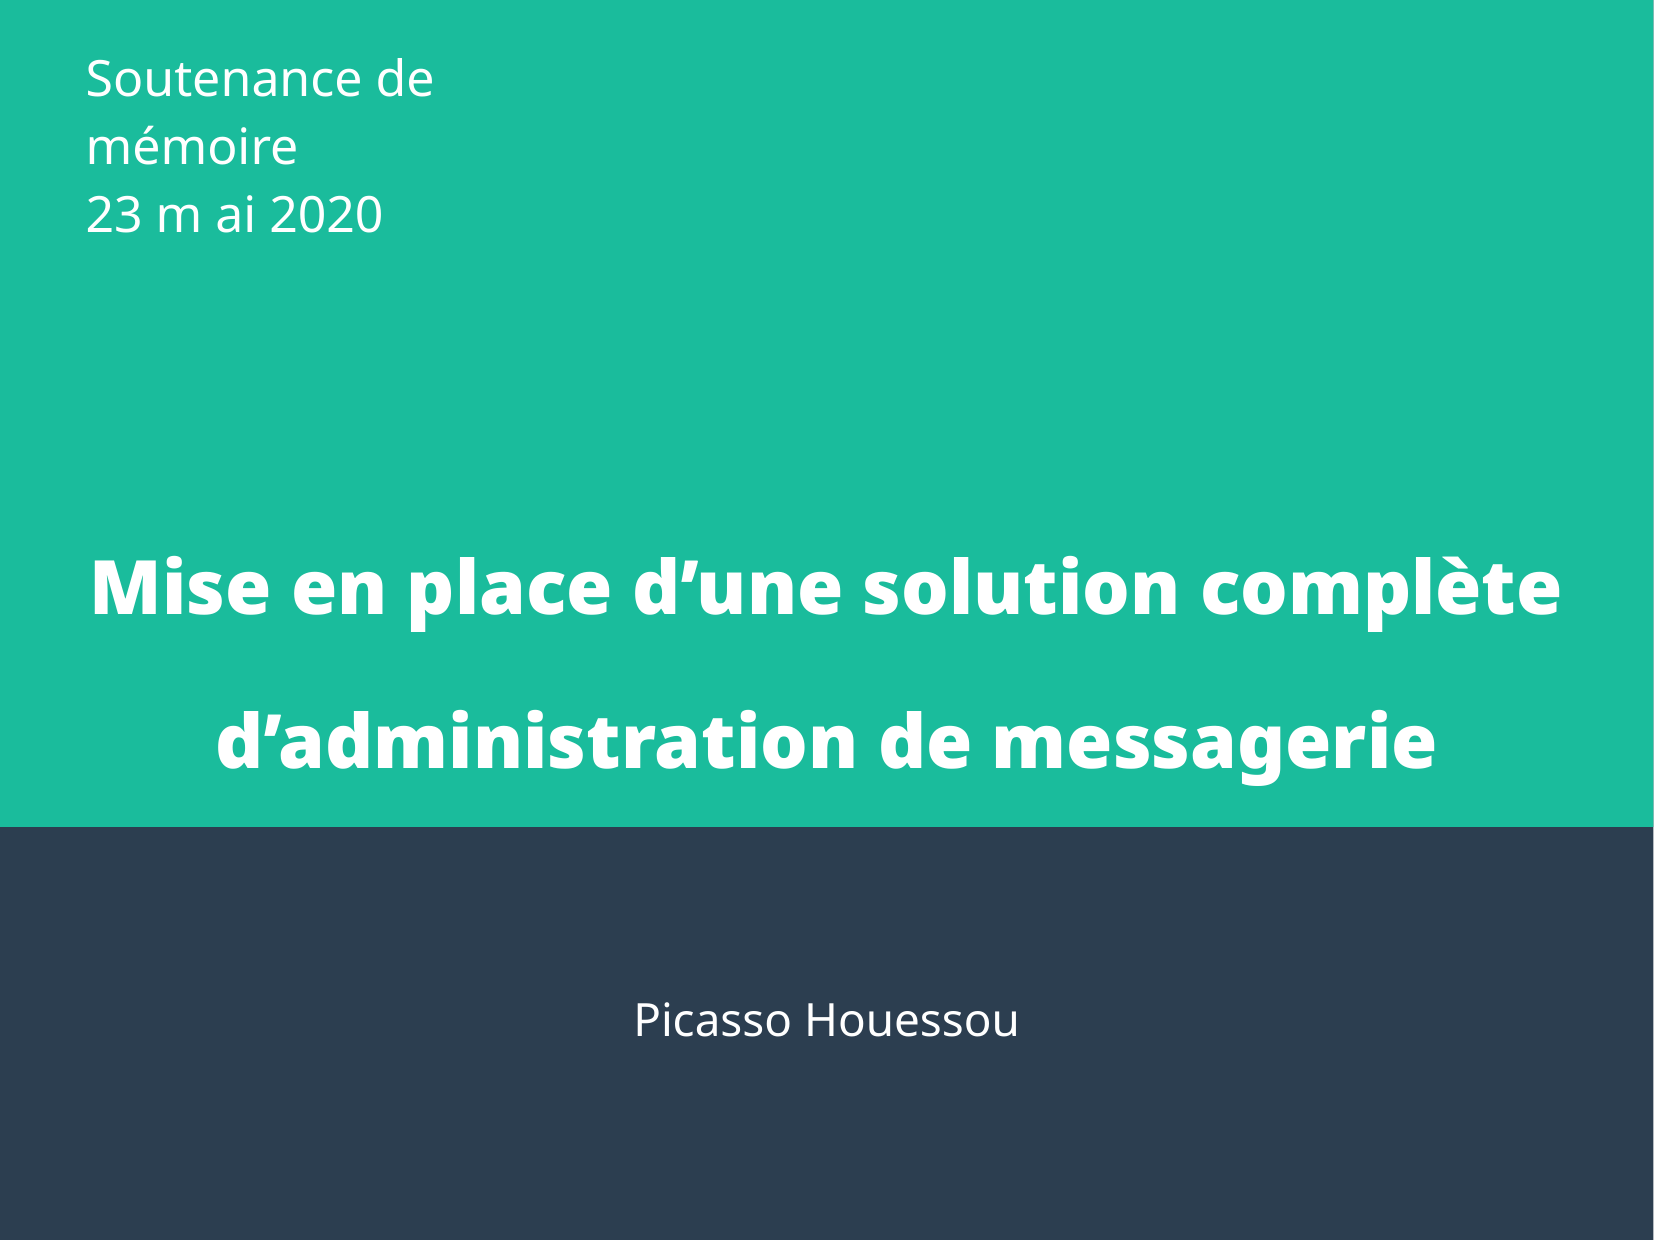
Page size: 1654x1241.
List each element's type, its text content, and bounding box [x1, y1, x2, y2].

text_box Soutenance de mémoire 23 m ai 2020 [70, 35, 662, 177]
title Mise en place d’une solution complète d’administration de messagerie [59, 495, 1595, 779]
subtitle Picasso Houessou [59, 856, 1595, 1182]
